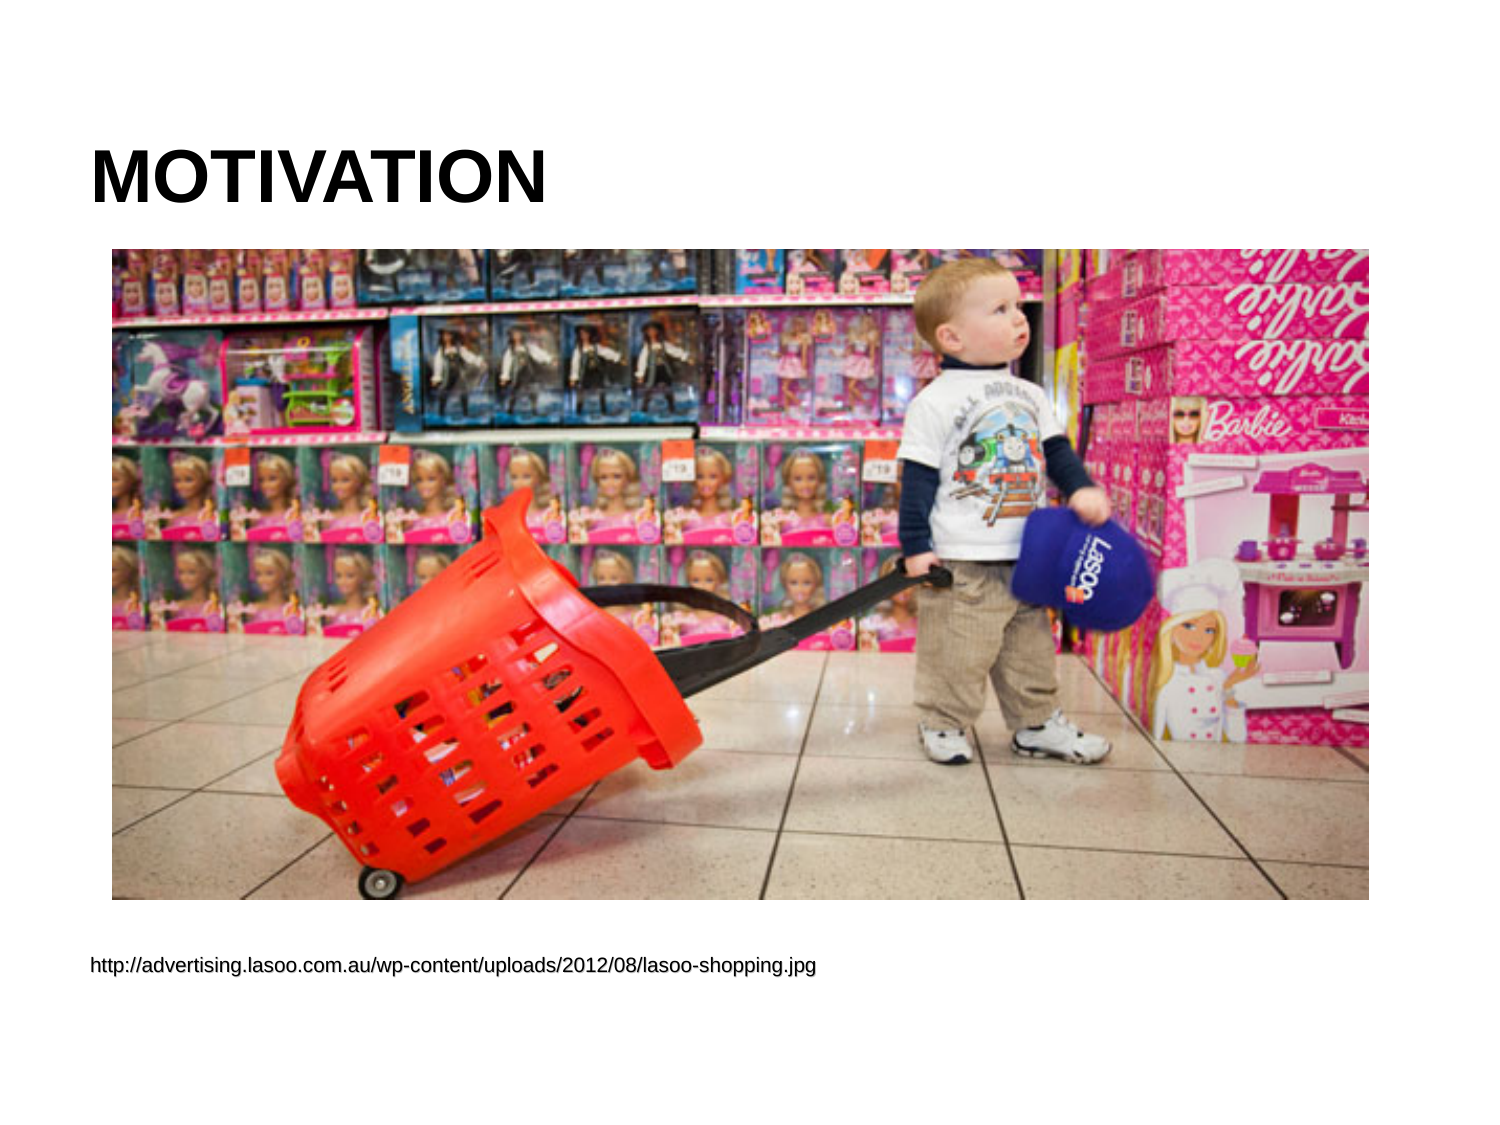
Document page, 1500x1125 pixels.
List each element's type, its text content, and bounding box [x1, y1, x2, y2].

list http://advertising.lasoo.com.au/wp-content/uploads/2012/08/lasoo-shopping.jpg [75, 262, 1425, 1078]
title MOTIVATION [75, 45, 1425, 233]
picture [112, 249, 1369, 901]
